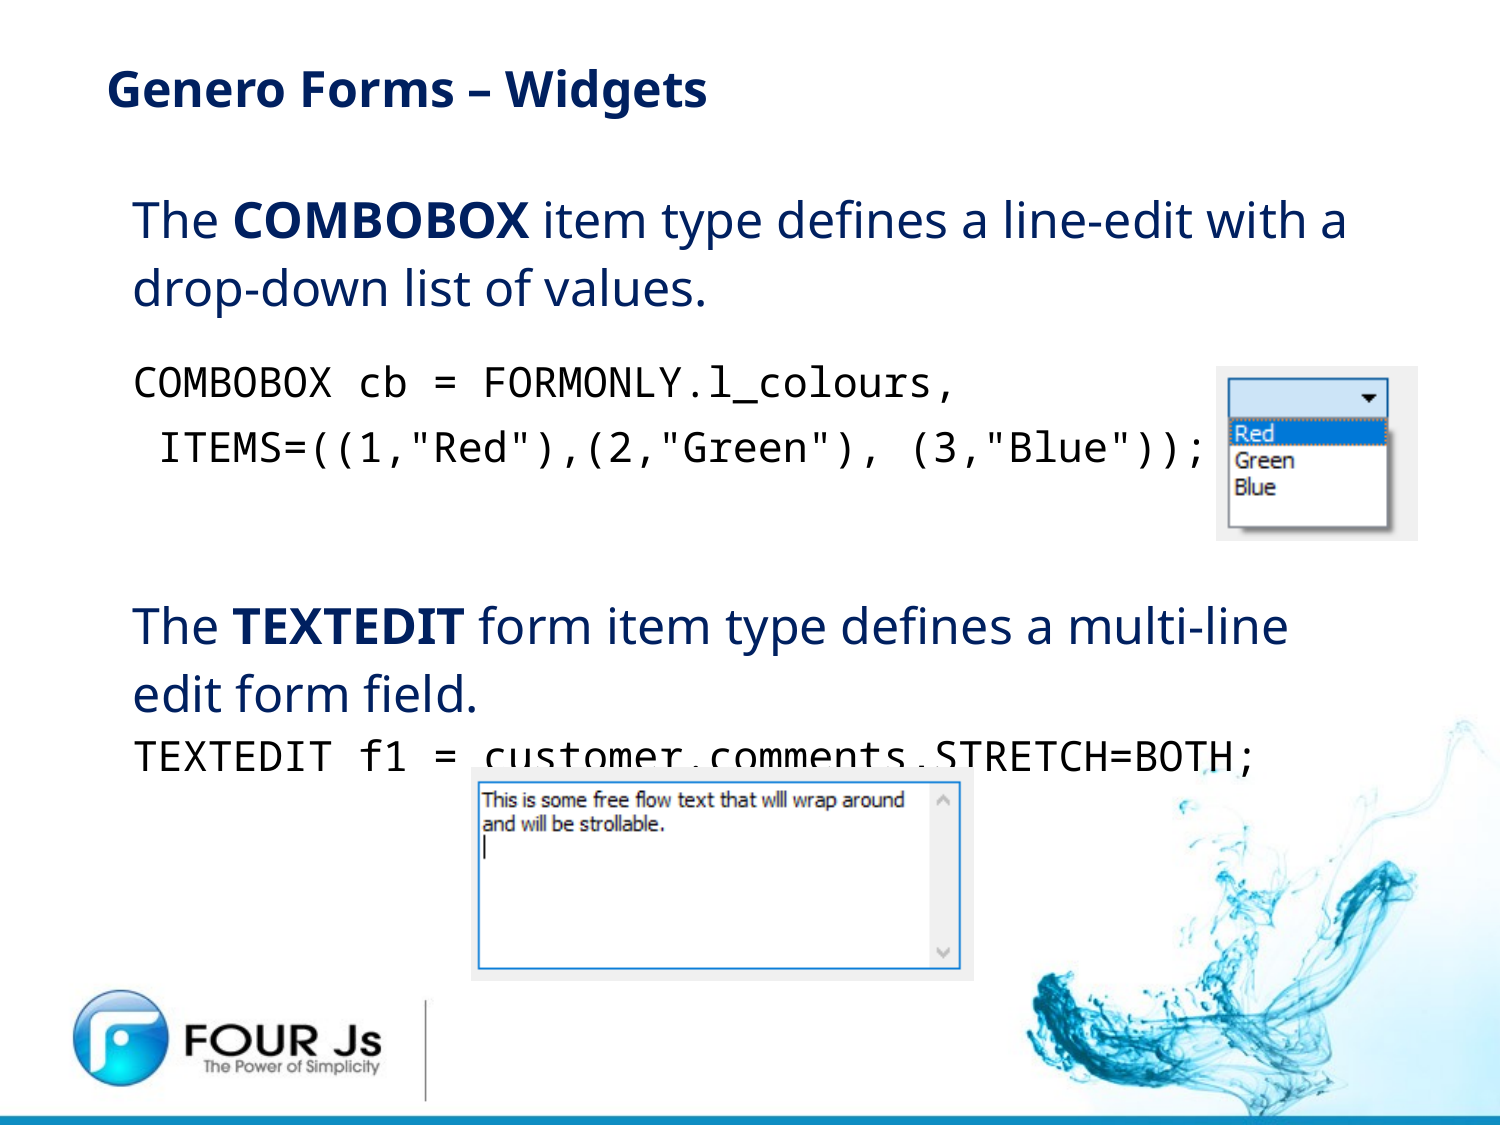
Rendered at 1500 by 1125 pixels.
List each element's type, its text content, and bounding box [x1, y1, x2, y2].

picture [0, 0, 1500, 1122]
text_box The COMBOBOX item type defines a line-edit with a drop-down list of values. COMBOBOX cb = FORMONLY.l_colours, ITEMS=((1,"Red"),(2,"Green"), (3,"Blue")); [118, 177, 1378, 583]
text_box The TEXTEDIT form item type defines a multi-line edit form field. TEXTEDIT f1 = customer.comments,STRETCH=BOTH; [118, 583, 1359, 763]
title Genero Forms – Widgets [106, 35, 1388, 142]
